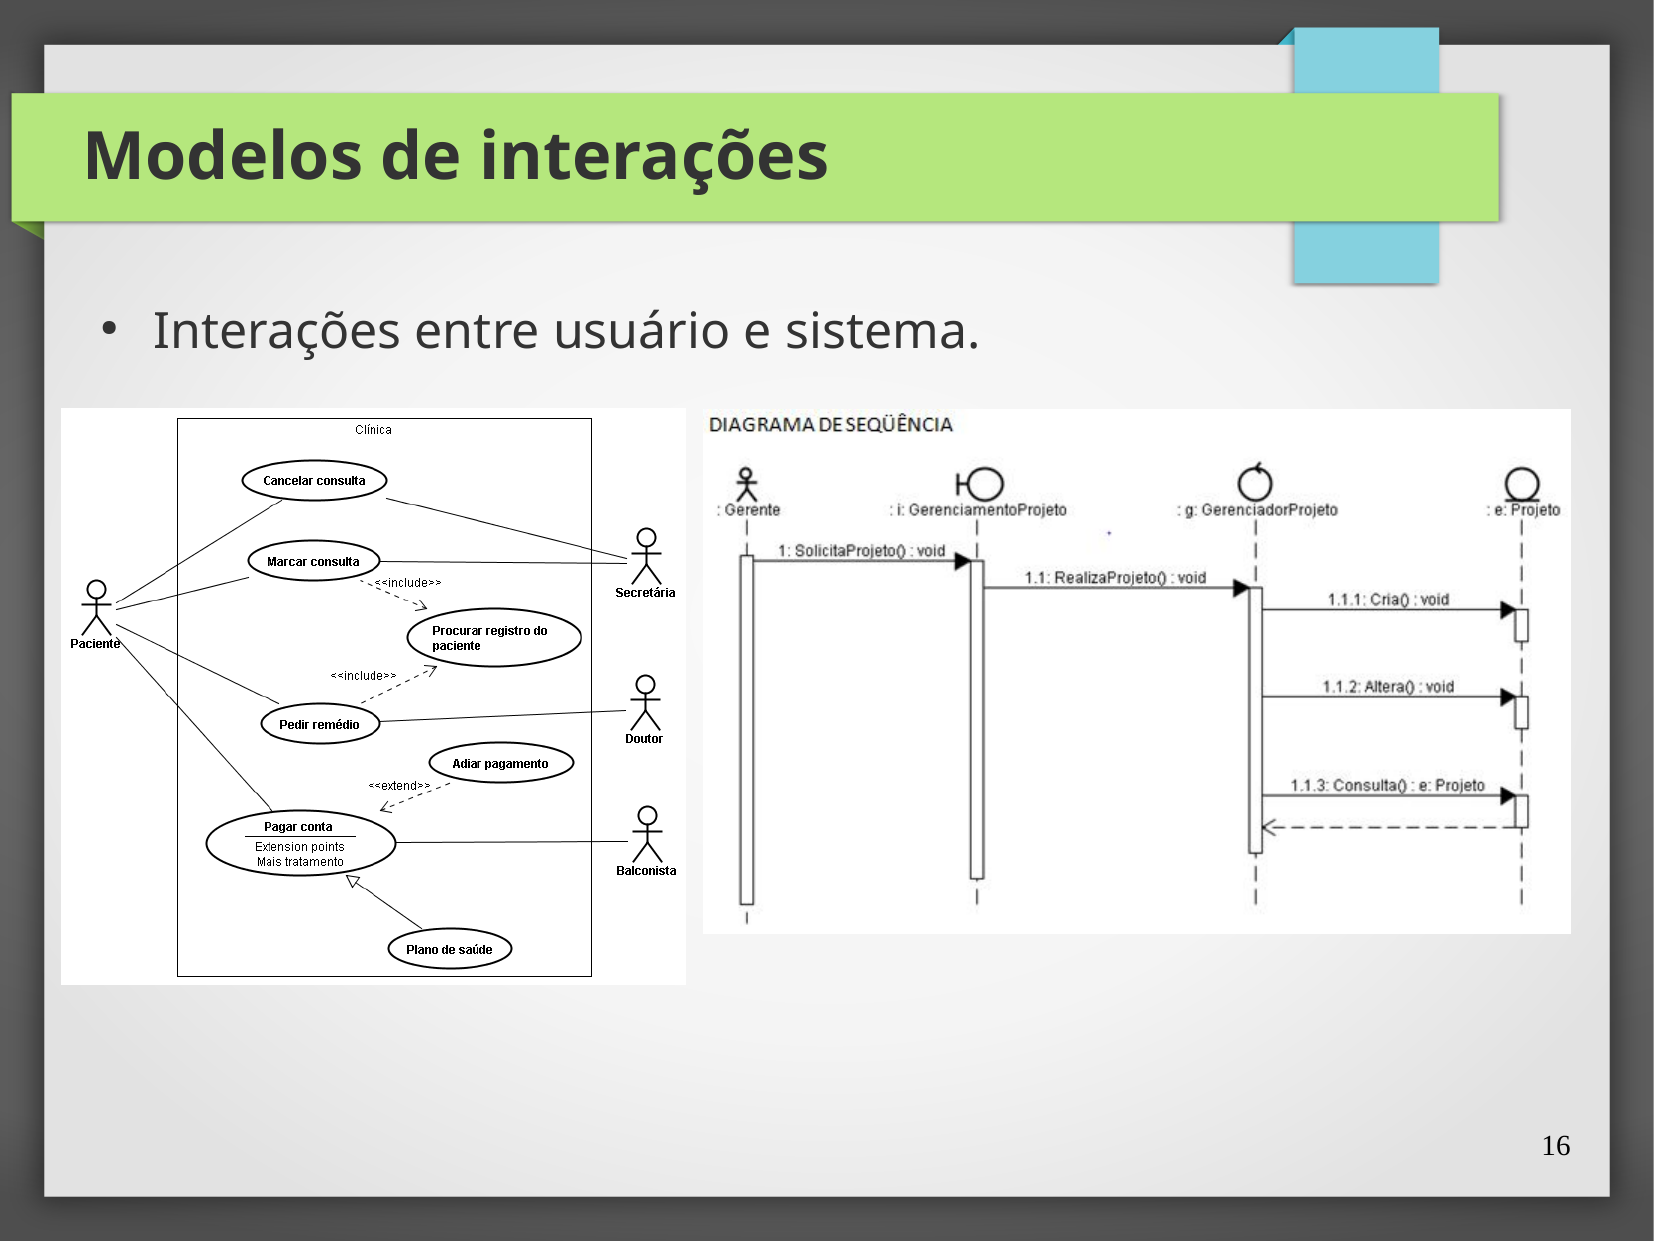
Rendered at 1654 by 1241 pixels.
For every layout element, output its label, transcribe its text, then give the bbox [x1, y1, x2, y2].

list Interações entre usuário e sistema. [82, 295, 1571, 1015]
title Modelos de interações [82, 94, 1264, 213]
picture [0, 0, 1654, 1241]
